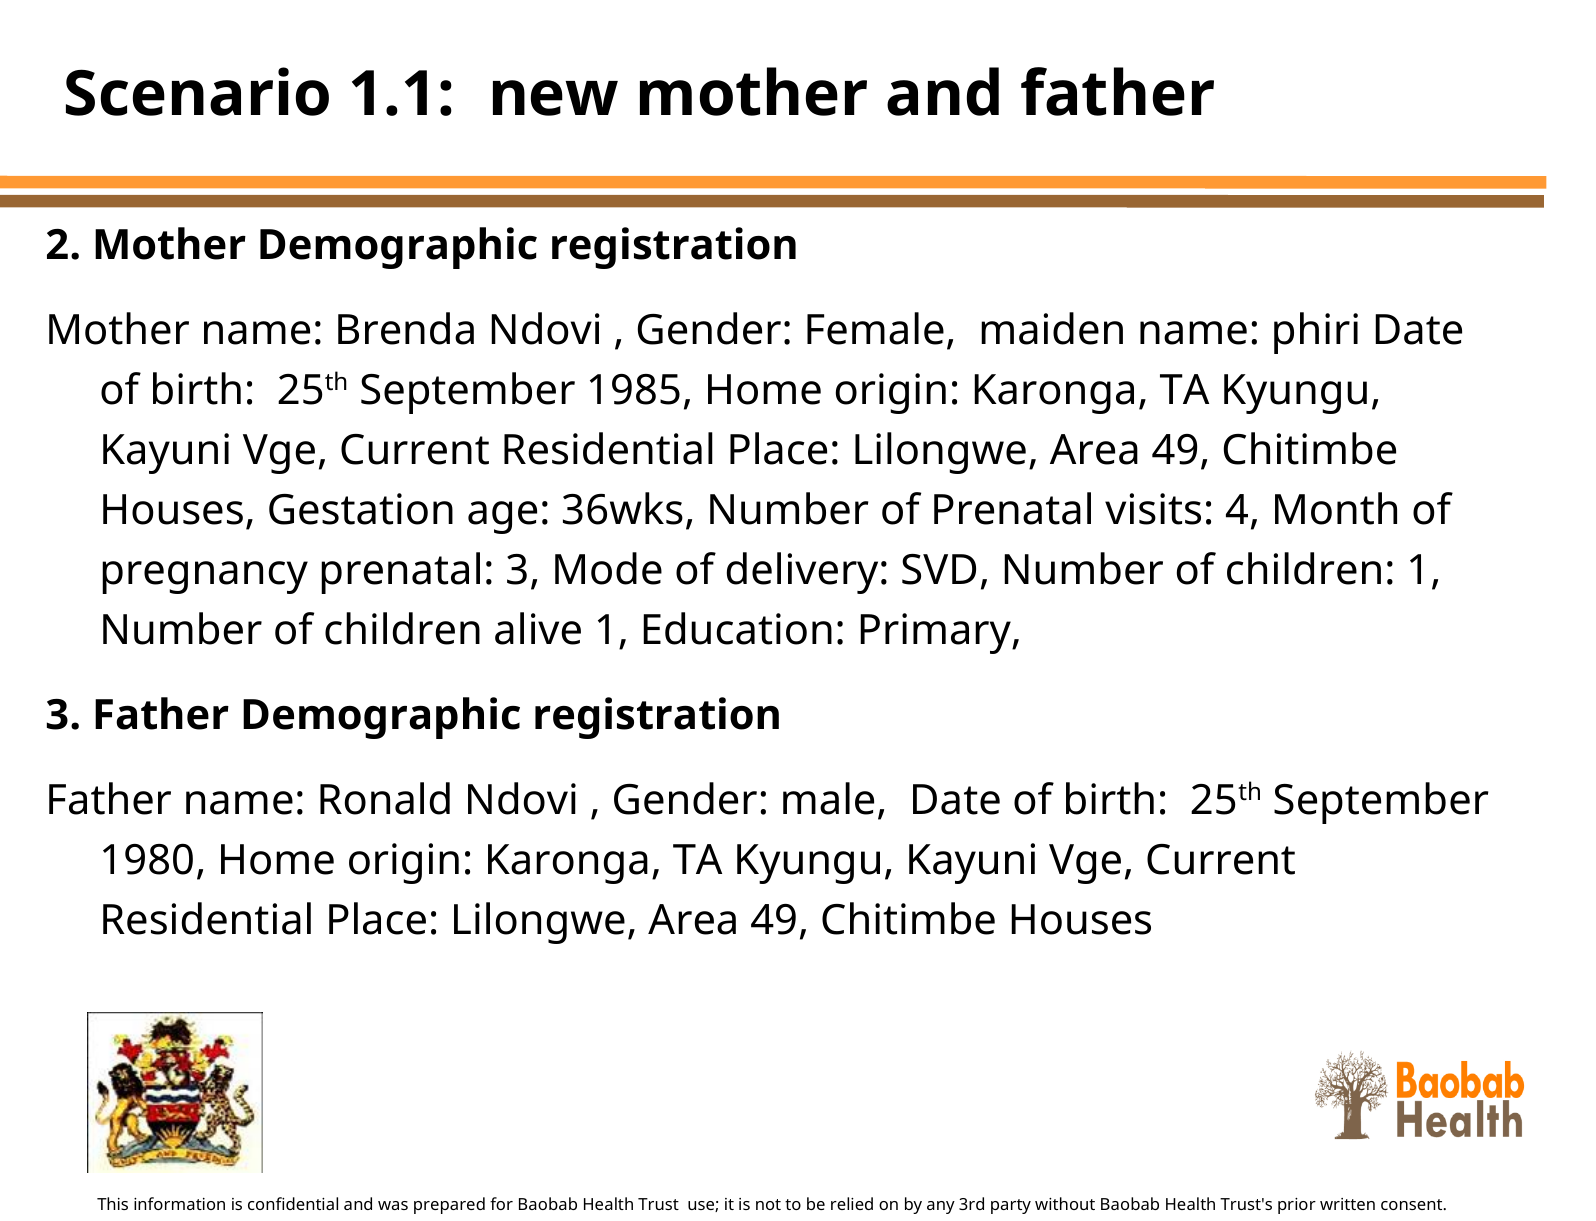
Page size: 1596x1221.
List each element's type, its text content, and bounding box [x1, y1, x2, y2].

picture [87, 1161, 263, 1173]
picture [1500, 1050, 1525, 1150]
text_box Scenario 1.1: new mother and father [48, 43, 1579, 139]
text_box 2. Mother Demographic registration Mother name: Brenda Ndovi , Gender: Female, maiden name: phiri Date of birth: 25th September 1985, Home origin: Karonga, TA Kyungu, Kayuni Vge, Current Residential Place: Lilongwe, Area 49, Chitimbe Houses, Gestation age: 36wks, Number of Prenatal visits: 4, Month of pregnancy prenatal: 3, Mode of delivery: SVD, Number of children: 1, Number of children alive 1, Education: Primary, 3. Father Demographic registration Father name: Ronald Ndovi , Gender: male, Date of birth: 25th September 1980, Home origin: Karonga, TA Kyungu, Kayuni Vge, Current Residential Place: Lilongwe, Area 49, Chitimbe Houses [35, 200, 1500, 1161]
